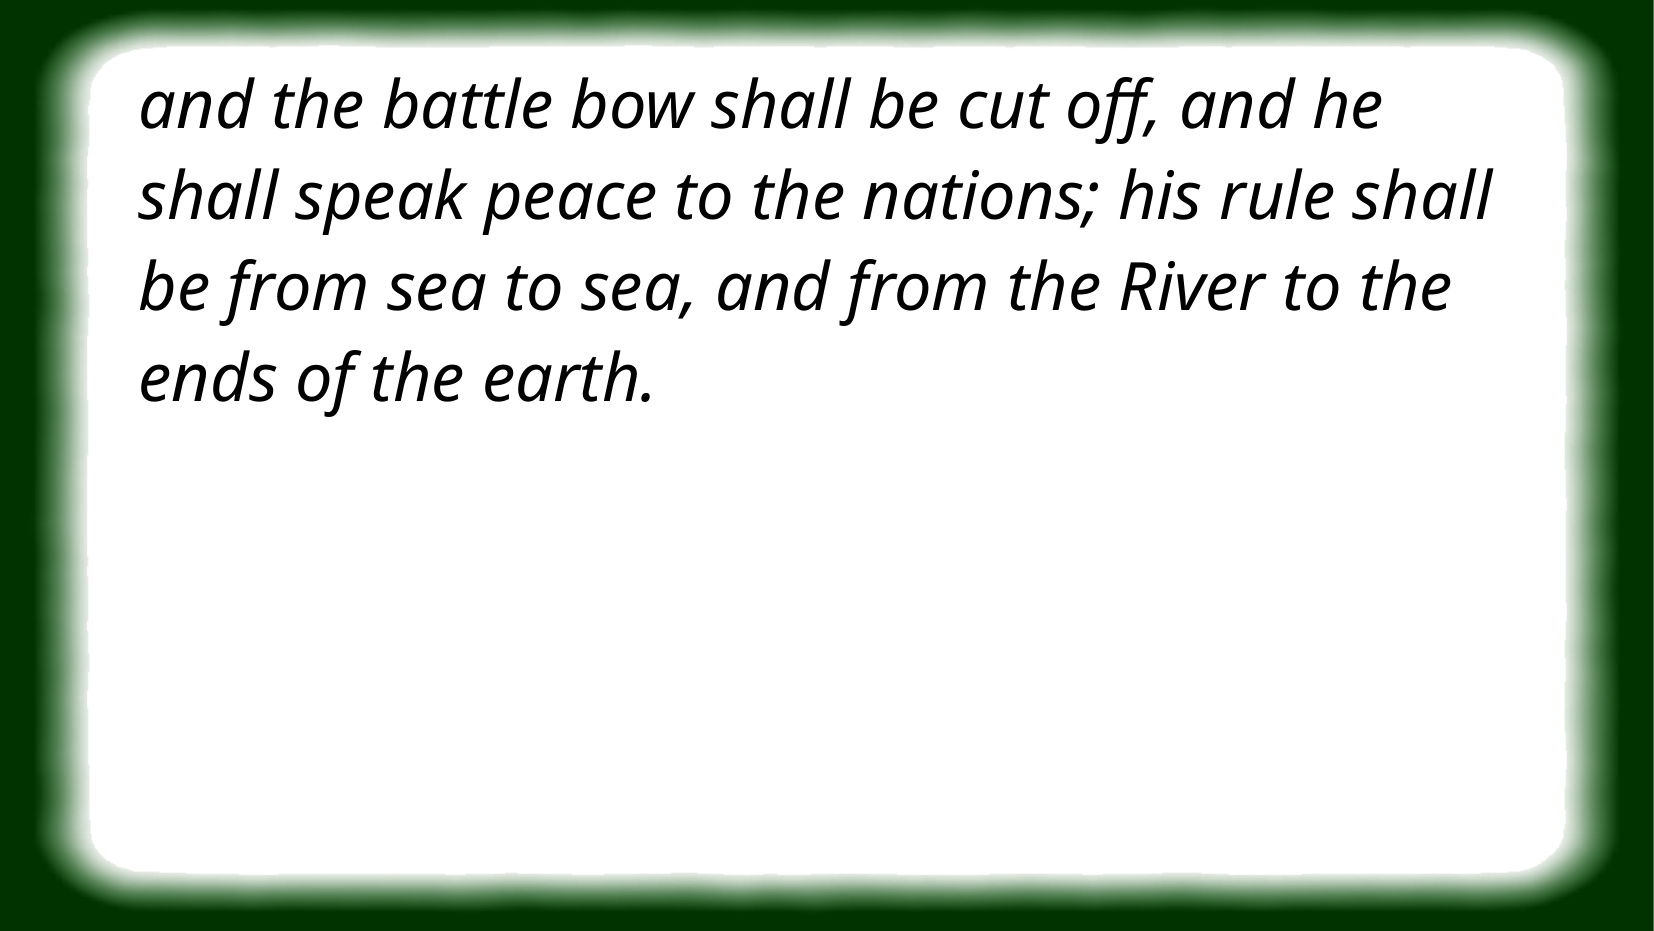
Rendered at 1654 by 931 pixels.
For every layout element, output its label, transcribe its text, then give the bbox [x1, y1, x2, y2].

text_box and the battle bow shall be cut off, and he shall speak peace to the nations; his rule shall be from sea to sea, and from the River to the ends of the earth. [105, 50, 1546, 421]
picture [0, 0, 1654, 931]
